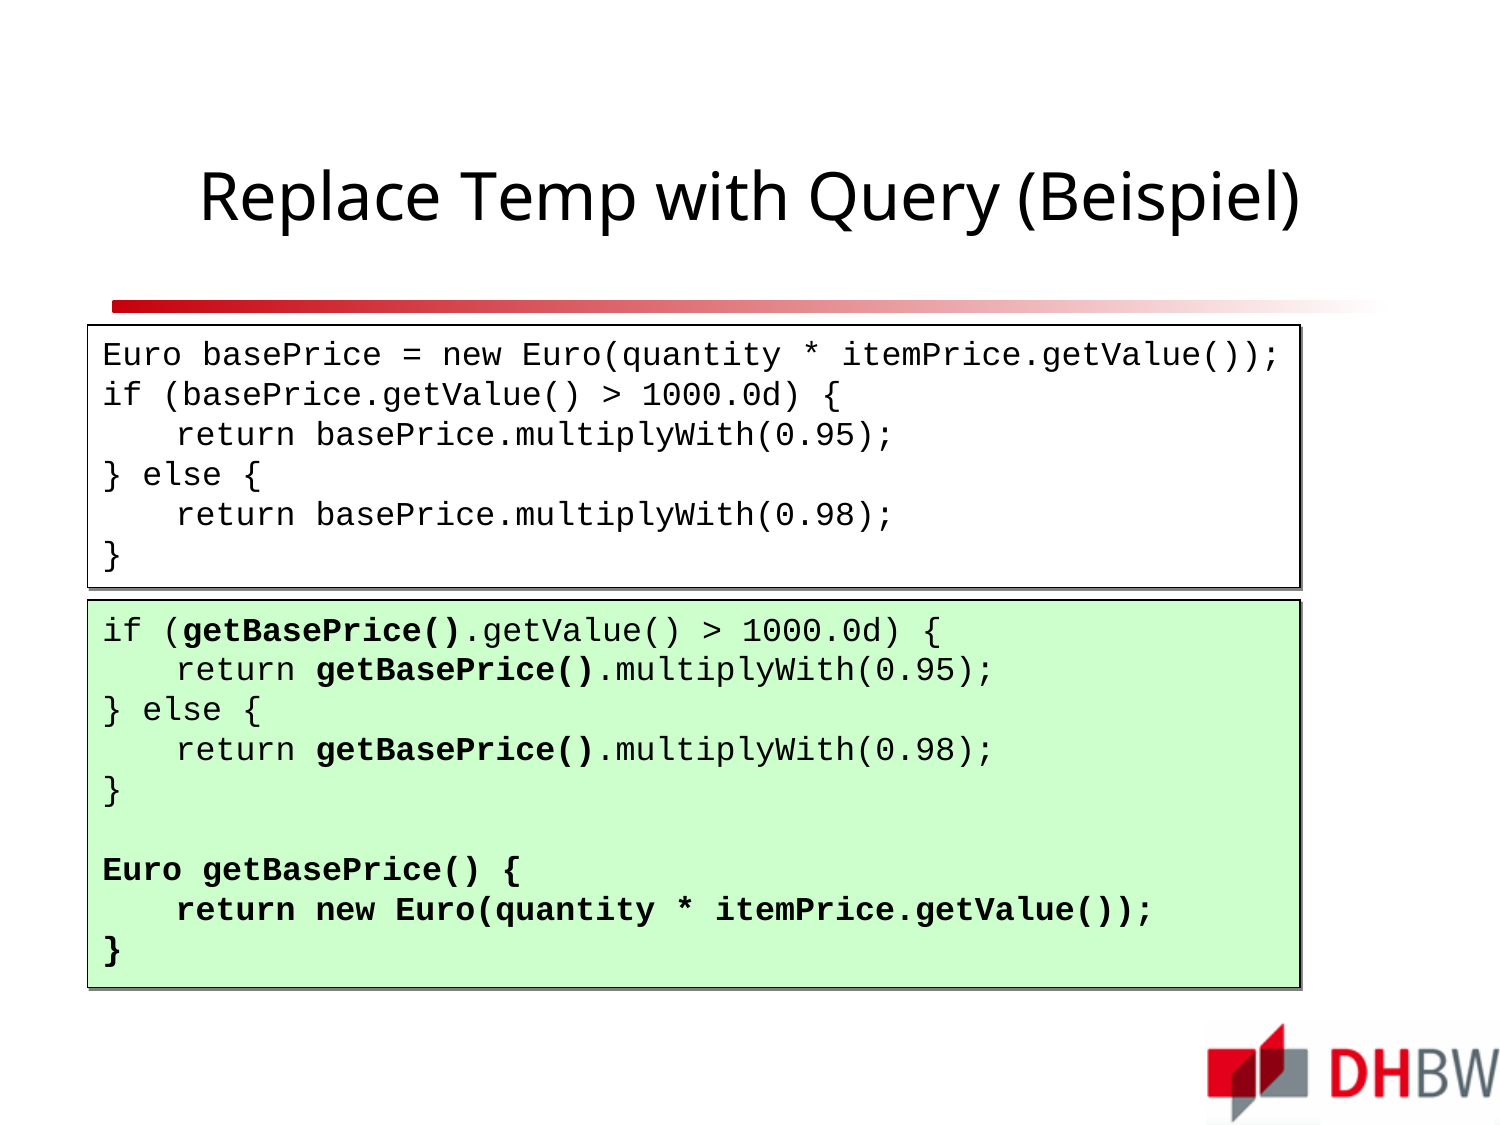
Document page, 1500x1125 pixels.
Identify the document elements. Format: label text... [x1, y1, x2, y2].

title Replace Temp with Query (Beispiel) [112, 76, 1388, 312]
text_box Euro basePrice = new Euro(quantity * itemPrice.getValue()); if (basePrice.getValue() > 1000.0d) { return basePrice.multiplyWith(0.95); } else { return basePrice.multiplyWith(0.98); } [87, 324, 1300, 588]
picture [1206, 1021, 1500, 1125]
text_box if (getBasePrice().getValue() > 1000.0d) { return getBasePrice().multiplyWith(0.95); } else { return getBasePrice().multiplyWith(0.98); } Euro getBasePrice() { return new Euro(quantity * itemPrice.getValue()); } [87, 600, 1300, 988]
